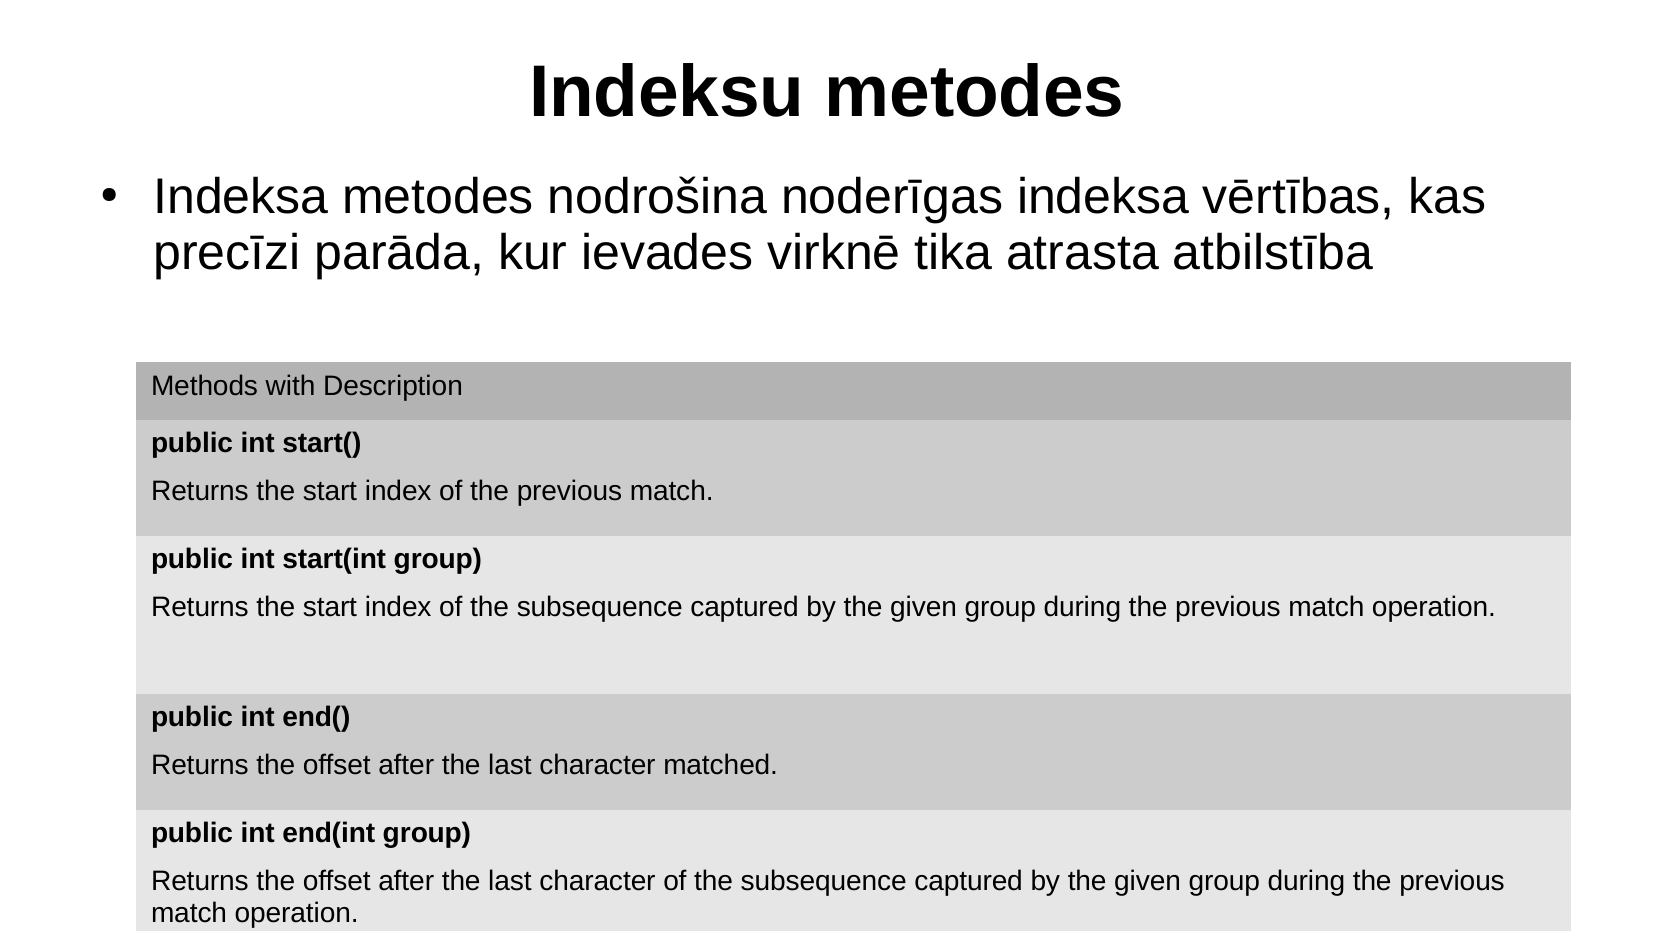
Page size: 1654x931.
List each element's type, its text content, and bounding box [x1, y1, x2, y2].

list Indeksa metodes nodrošina noderīgas indeksa vērtības, kas precīzi parāda, kur ievades virknē tika atrasta atbilstība [82, 168, 1538, 889]
table_cell public int end(int group) Returns the offset after the last character of the subsequence captured by the given group during the previous match operation. [136, 810, 1571, 931]
table_cell public int start() Returns the start index of the previous match. [136, 420, 1571, 536]
table_header Methods with Description [136, 362, 1571, 420]
table_cell public int start(int group) Returns the start index of the subsequence captured by the given group during the previous match operation. [136, 536, 1571, 694]
title Indeksu metodes [82, 37, 1571, 147]
table_cell public int end() Returns the offset after the last character matched. [136, 694, 1571, 810]
